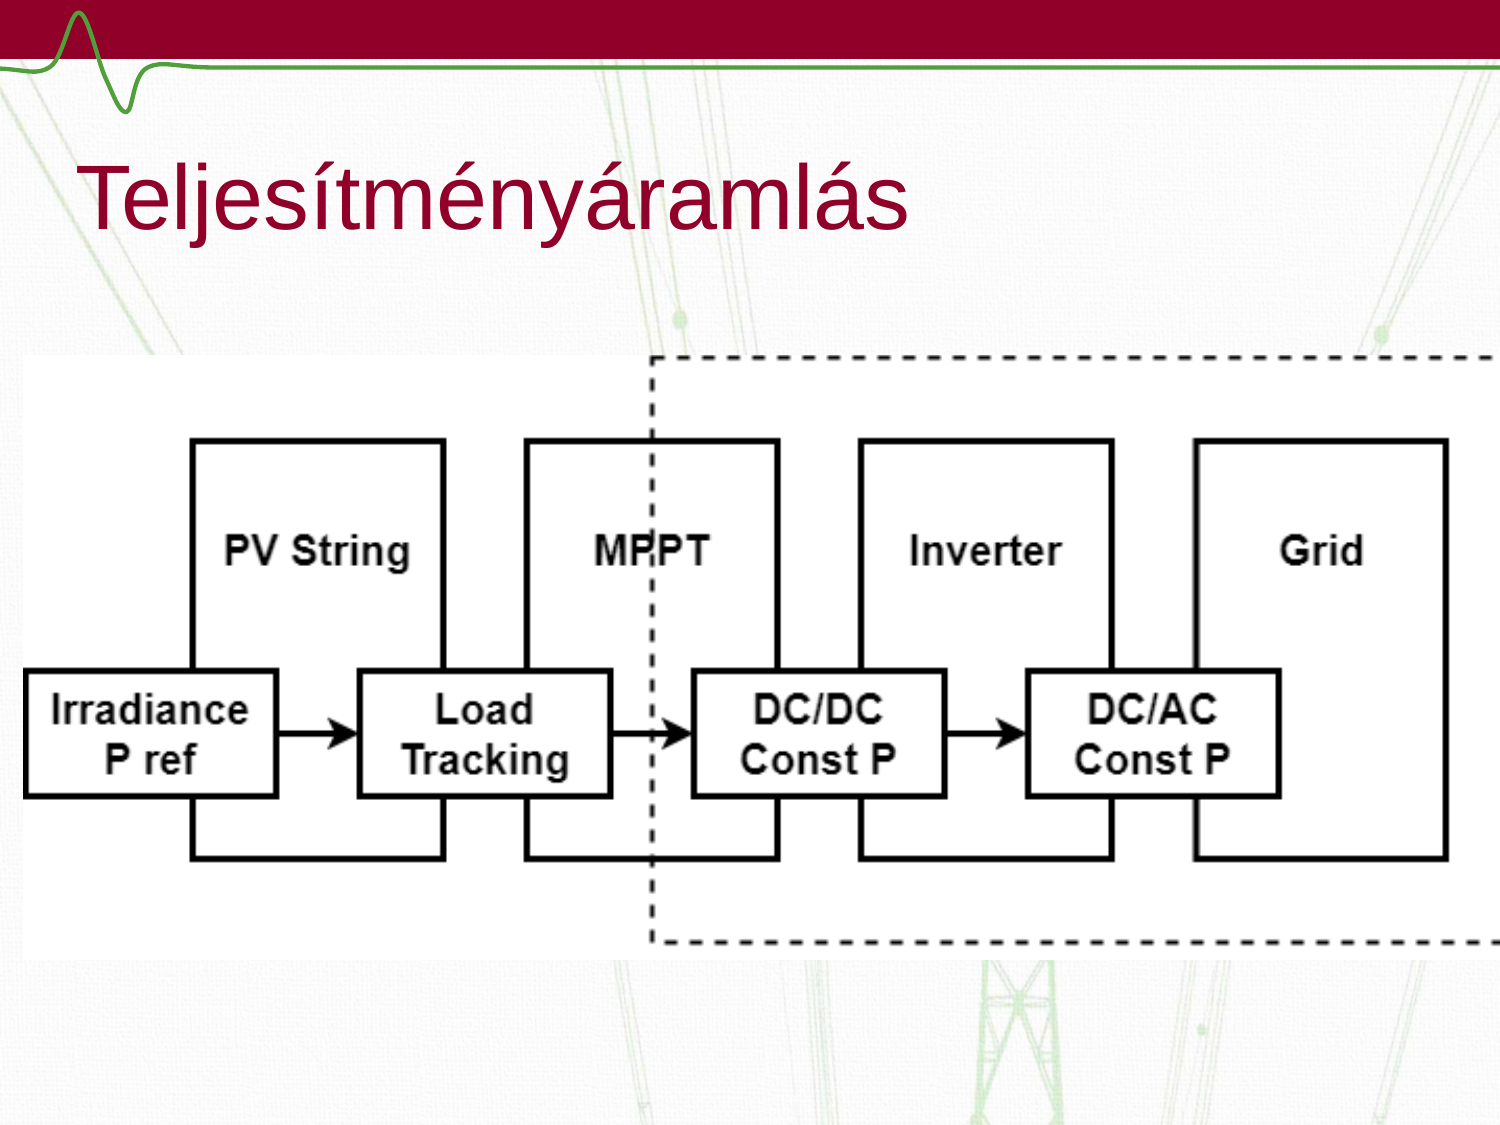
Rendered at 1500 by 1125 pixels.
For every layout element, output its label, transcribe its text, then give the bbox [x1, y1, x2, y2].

title Teljesítményáramlás [75, 103, 1425, 292]
picture [0, 59, 53, 69]
picture [102, 59, 1500, 103]
picture [0, 59, 1500, 1125]
